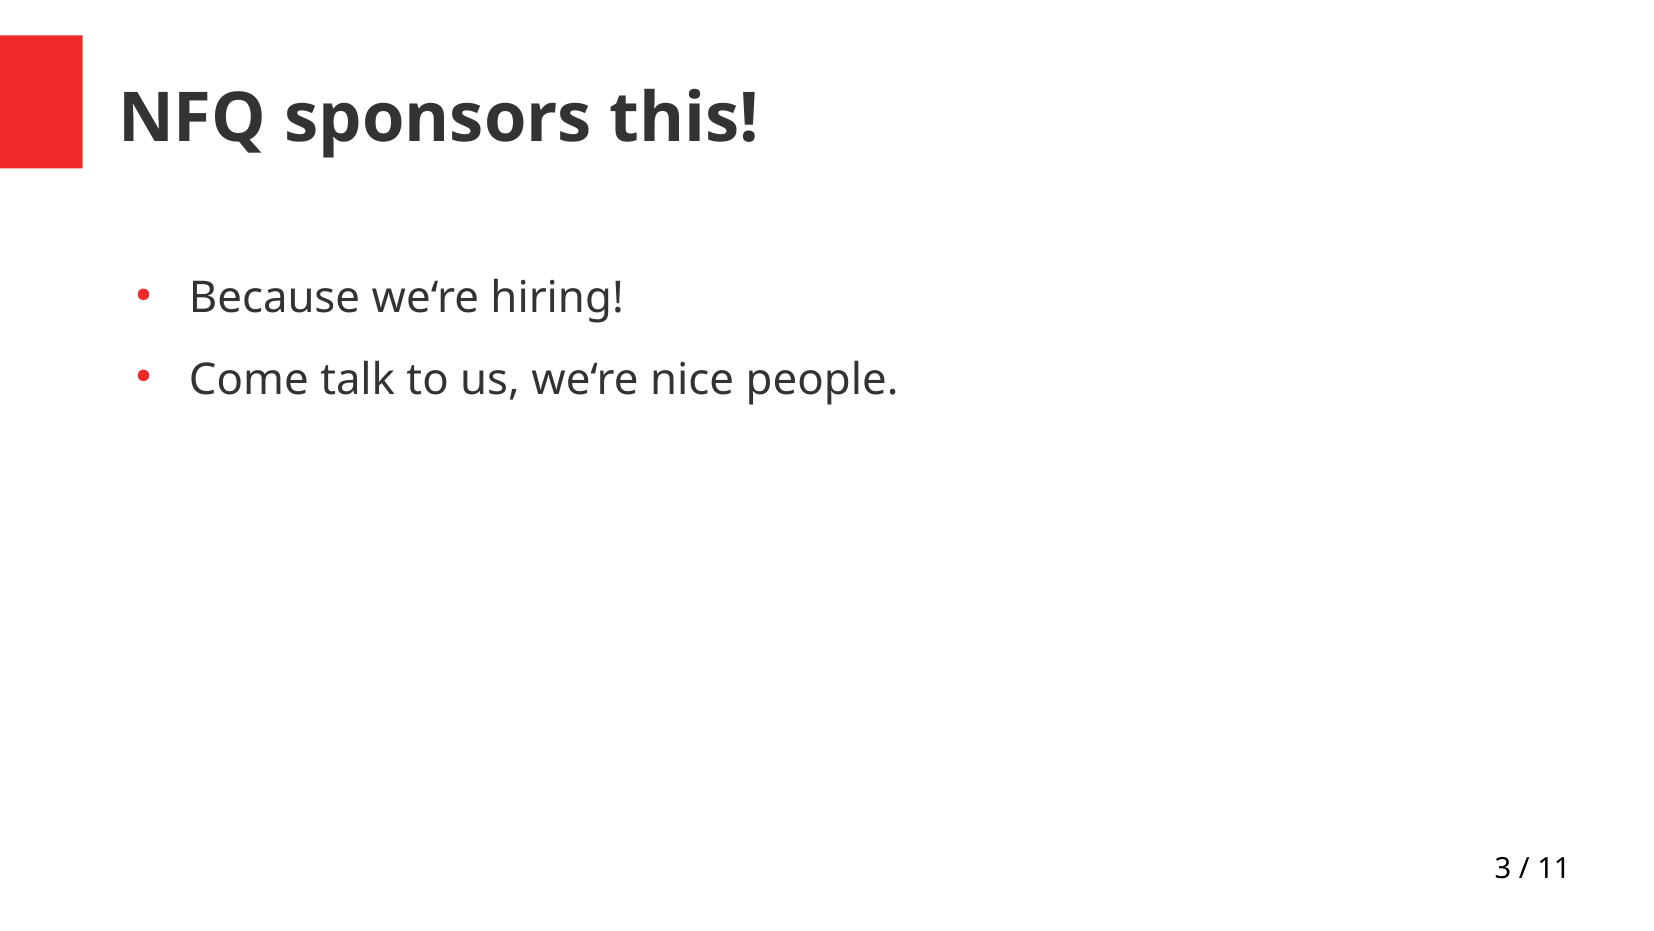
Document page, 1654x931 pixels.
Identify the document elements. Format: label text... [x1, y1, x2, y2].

list Because we‘re hiring! Come talk to us, we‘re nice people. [118, 265, 1536, 806]
title NFQ sponsors this! [118, 37, 1571, 193]
